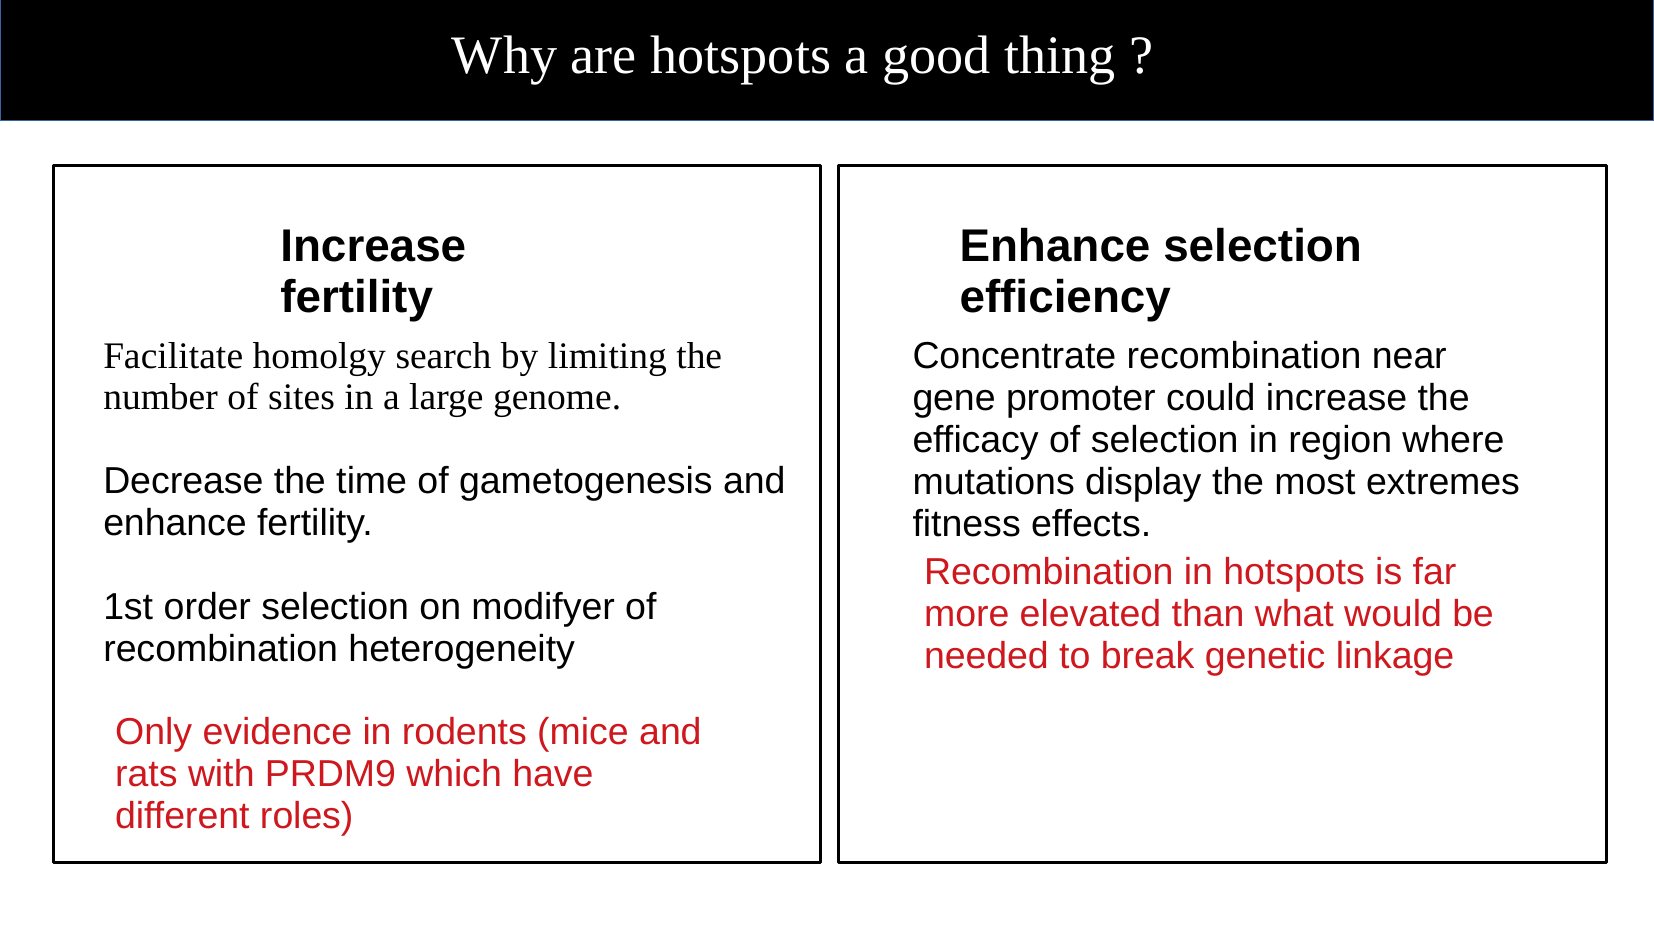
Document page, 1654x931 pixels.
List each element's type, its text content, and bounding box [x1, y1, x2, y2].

text_box Recombination in hotspots is far more elevated than what would be needed to break genetic linkage [909, 543, 1536, 683]
text_box [0, 0, 1654, 121]
text_box Facilitate homolgy search by limiting the number of sites in a large genome. Decrease the time of gametogenesis and enhance fertility. 1st order selection on modifyer of recombination heterogeneity [88, 327, 815, 758]
text_box Concentrate recombination near gene promoter could increase the efficacy of selection in region where mutations display the most extremes fitness effects. [897, 327, 1548, 509]
text_box Only evidence in rodents (mice and rats with PRDM9 which have different roles) [100, 702, 739, 843]
text_box Enhance selection efficiency [944, 212, 1583, 380]
text_box Why are hotspots a good thing ? [437, 17, 1182, 153]
text_box Increase fertility [265, 212, 621, 279]
